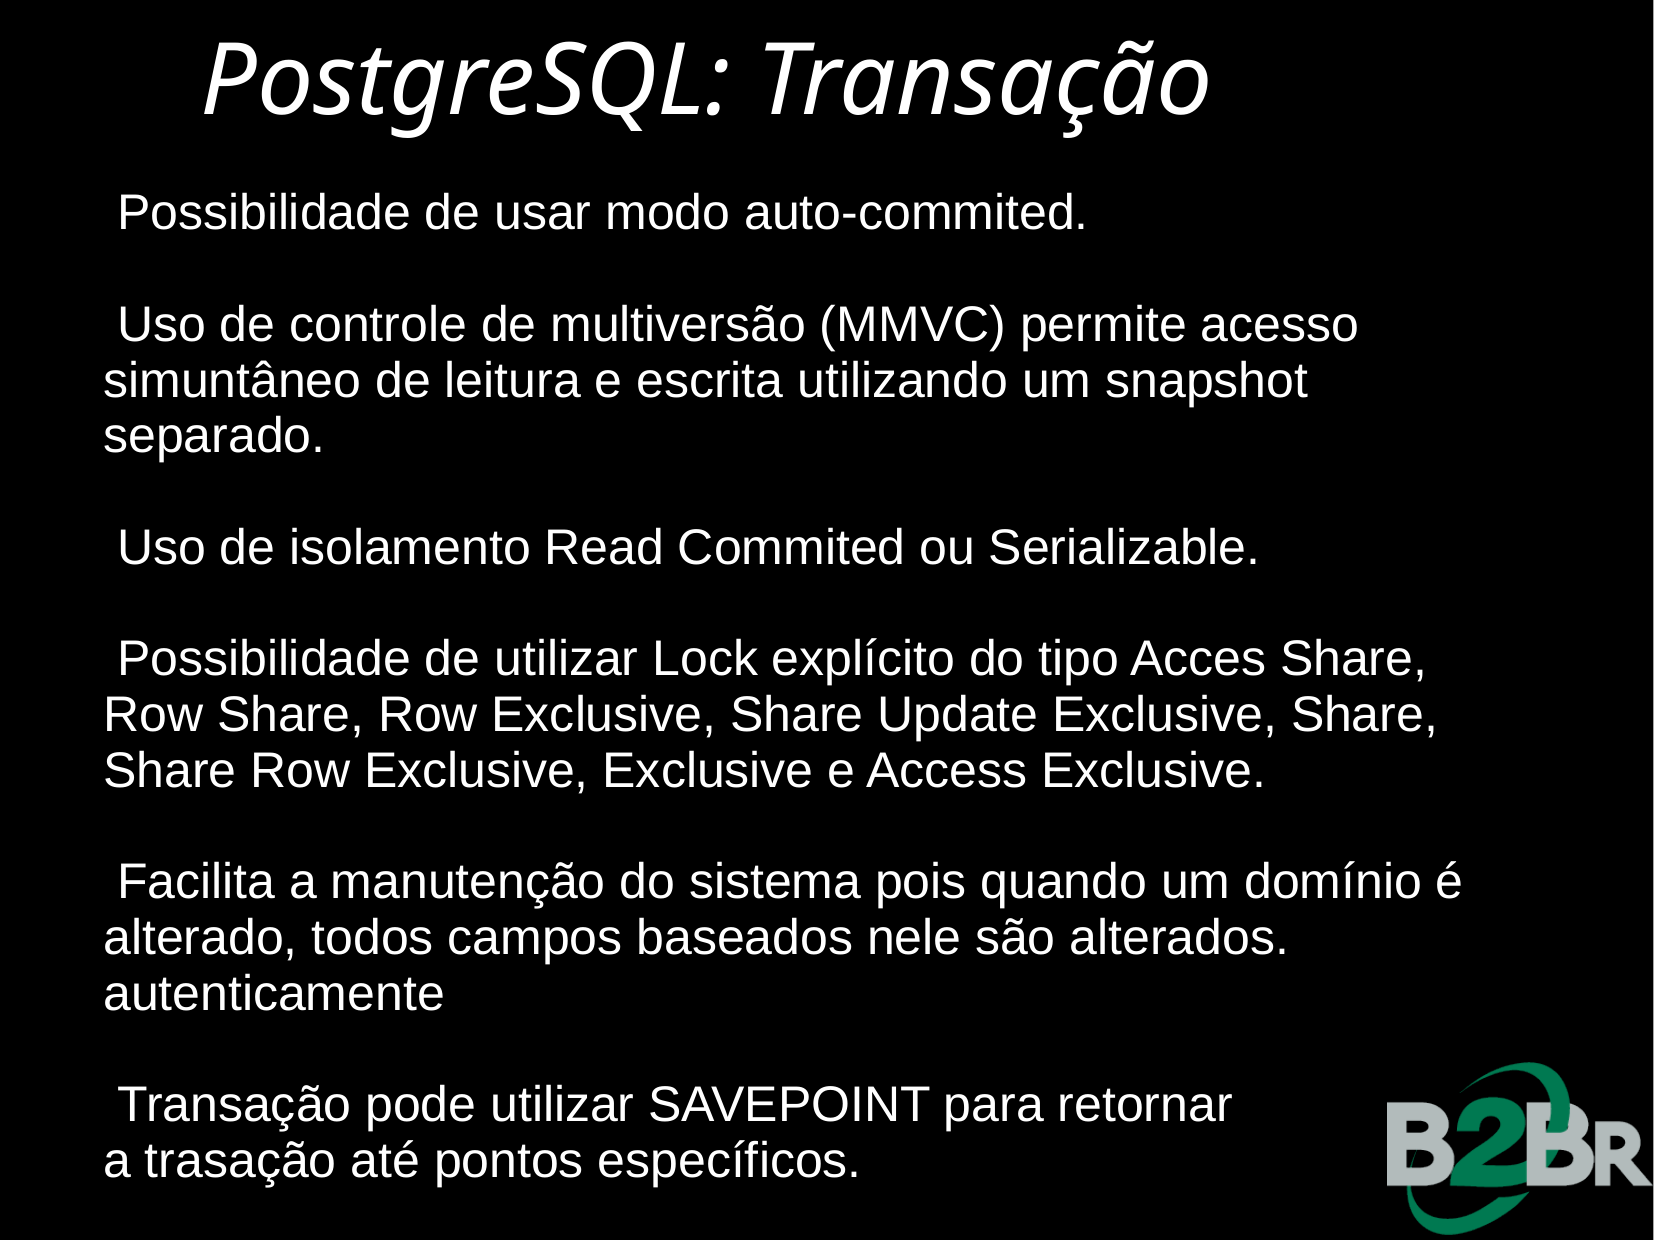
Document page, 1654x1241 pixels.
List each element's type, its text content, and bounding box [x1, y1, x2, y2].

text_box PostgreSQL: Transação [29, 0, 1654, 266]
text_box Possibilidade de usar modo auto-commited. Uso de controle de multiversão (MMVC) permite acesso simuntâneo de leitura e escrita utilizando um snapshot separado. Uso de isolamento Read Commited ou Serializable. Possibilidade de utilizar Lock explícito do tipo Acces Share, Row Share, Row Exclusive, Share Update Exclusive, Share, Share Row Exclusive, Exclusive e Access Exclusive. Facilita a manutenção do sistema pois quando um domínio é alterado, todos campos baseados nele são alterados. autenticamente Transação pode utilizar SAVEPOINT para retornar a trasação até pontos específicos. [88, 177, 1536, 1196]
picture [1387, 1062, 1654, 1235]
